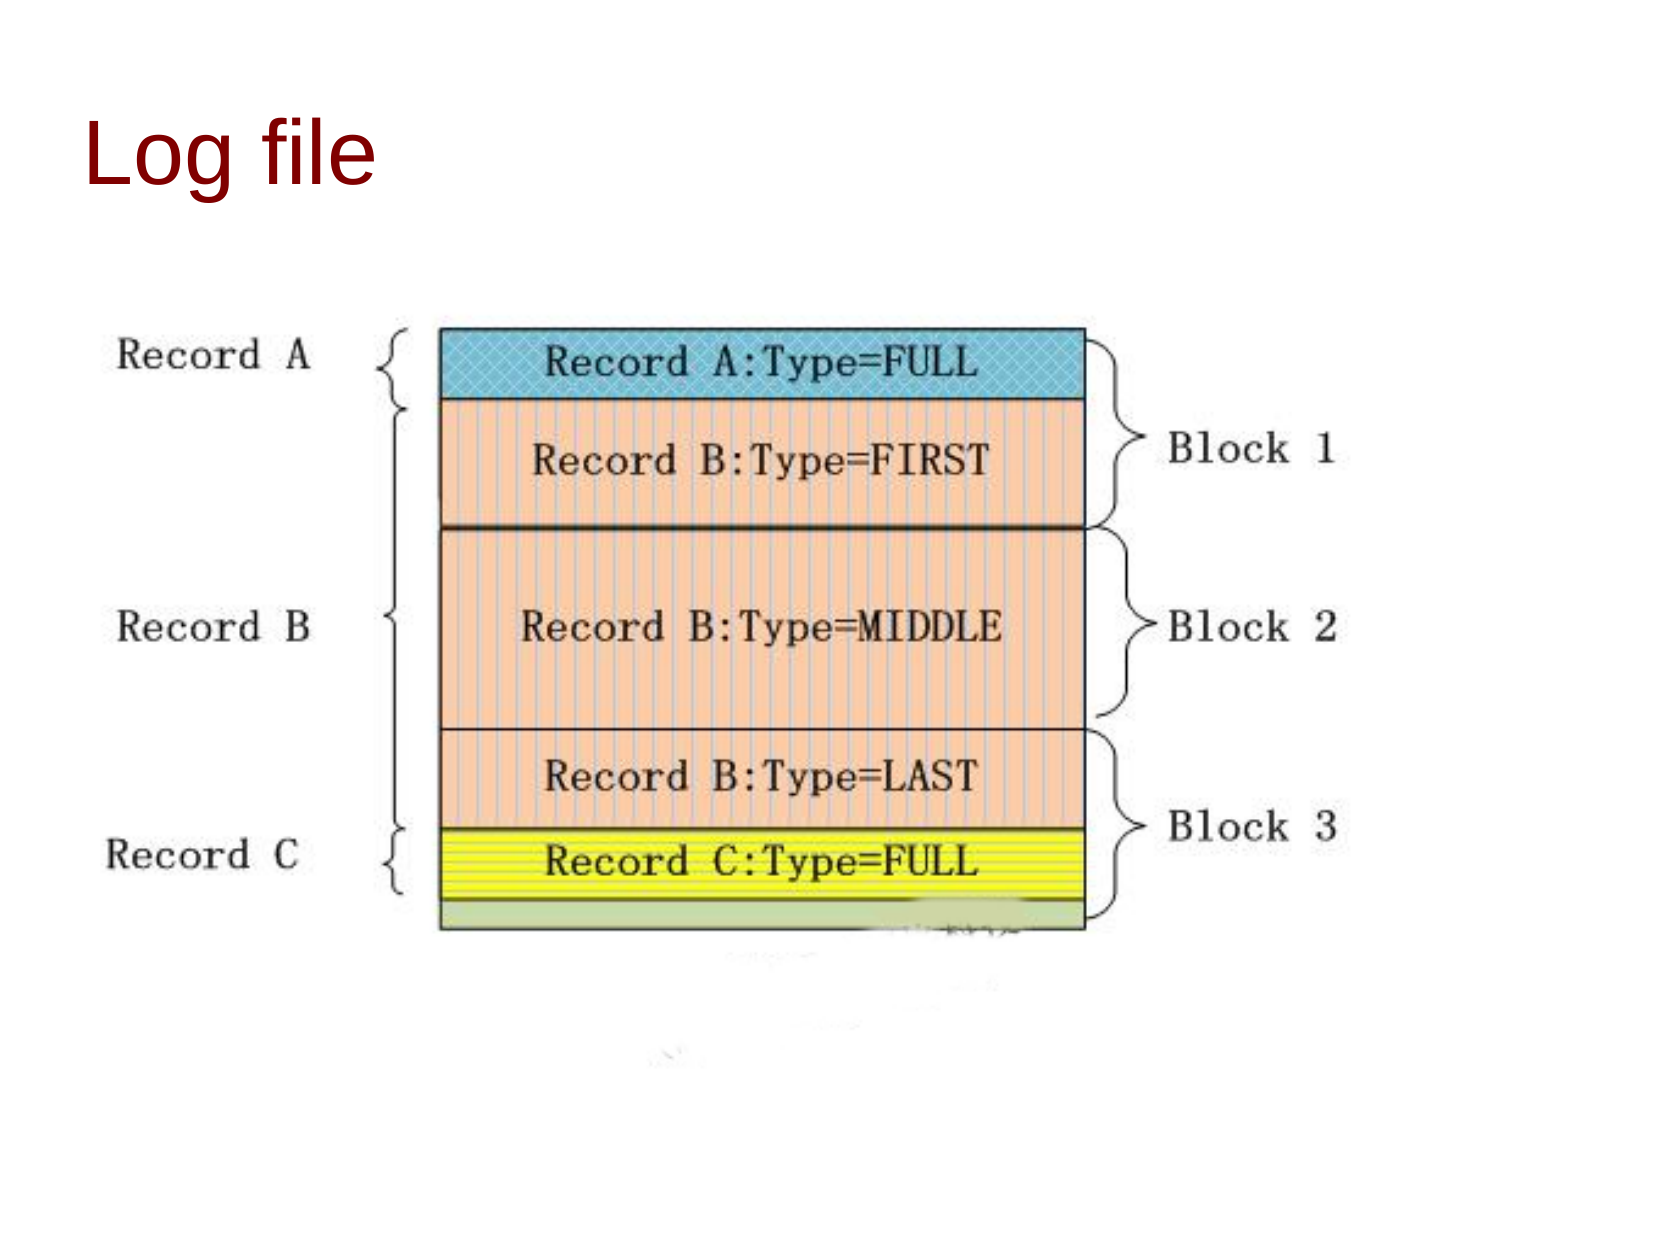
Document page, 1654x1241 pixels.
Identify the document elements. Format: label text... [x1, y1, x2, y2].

picture [82, 239, 1448, 1111]
title Log file [82, 49, 1571, 257]
